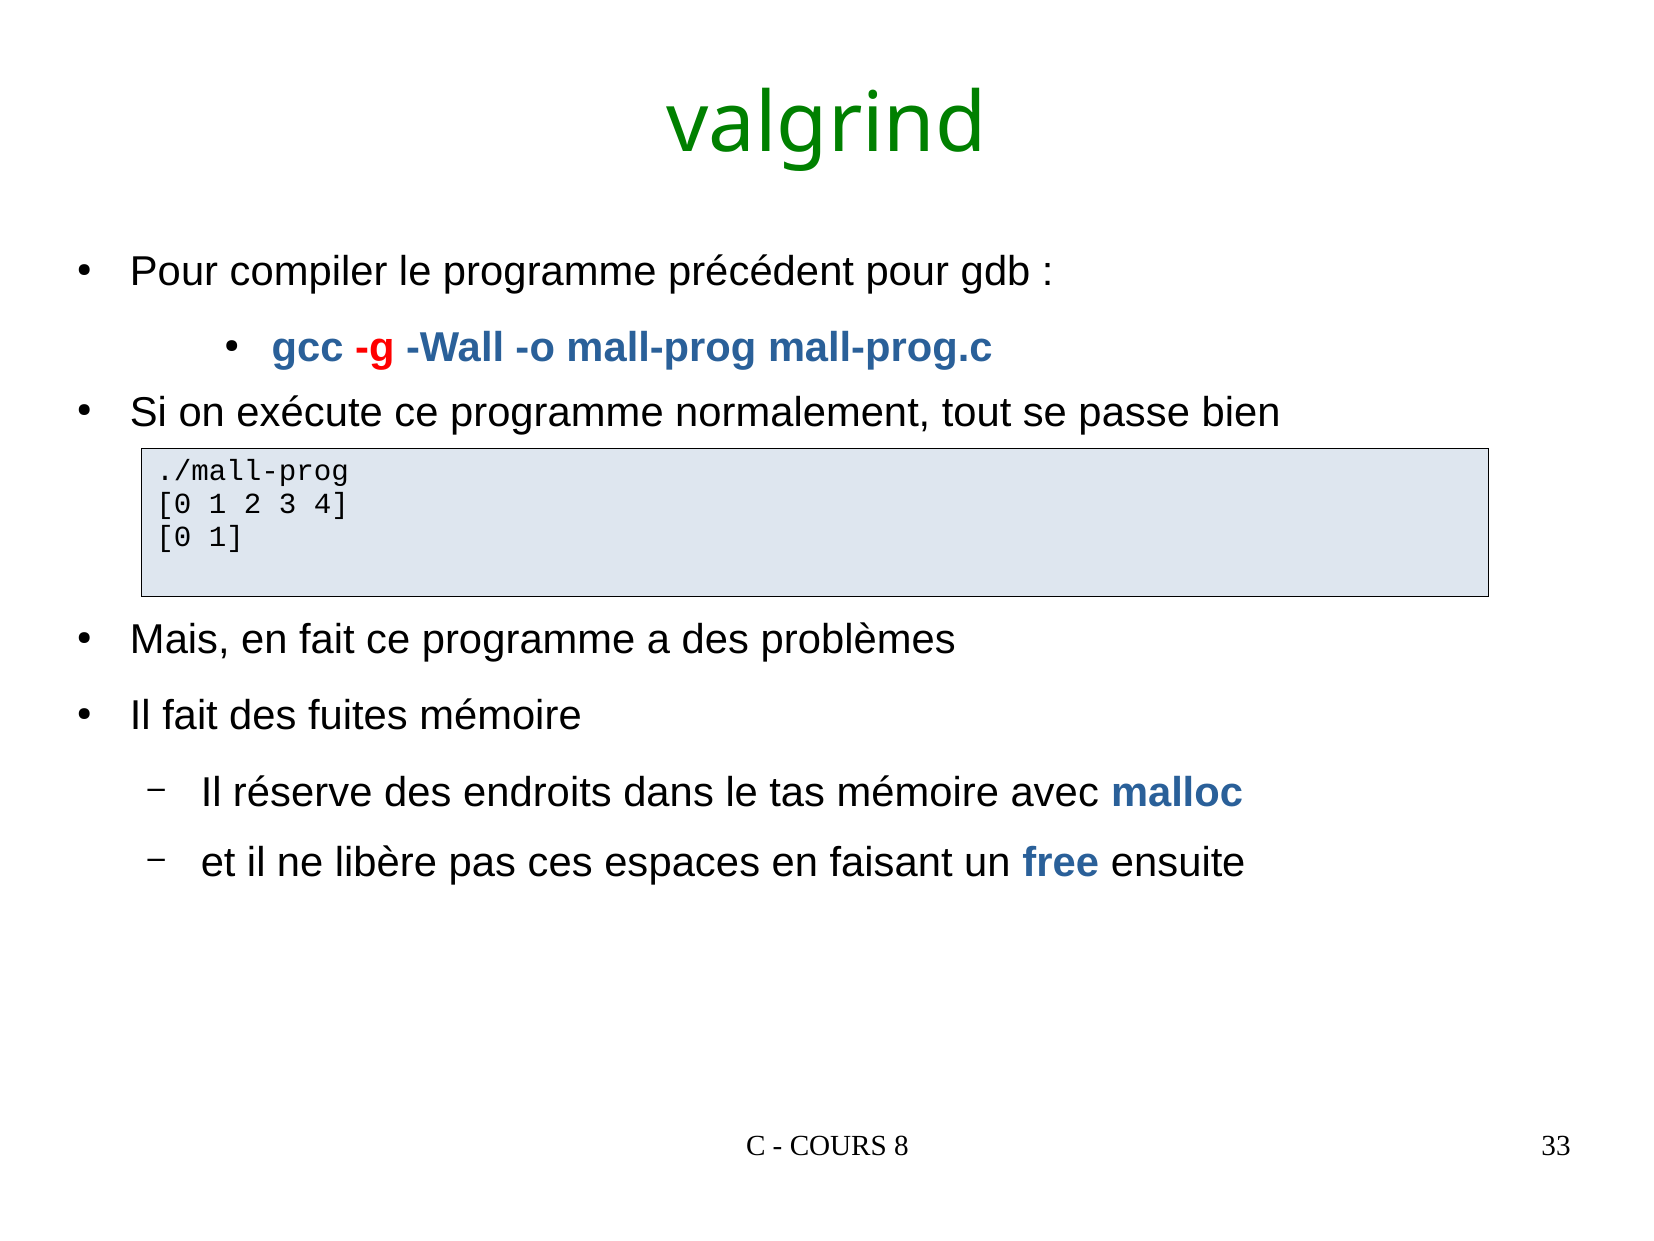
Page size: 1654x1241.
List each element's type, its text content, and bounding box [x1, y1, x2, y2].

list Pour compiler le programme précédent pour gdb : gcc -g -Wall -o mall-prog mall-prog.c Si on exécute ce programme normalement, tout se passe bien Mais, en fait ce programme a des problèmes Il fait des fuites mémoire Il réserve des endroits dans le tas mémoire avec malloc et il ne libère pas ces espaces en faisant un free ensuite [59, 248, 1548, 1063]
title valgrind [82, 49, 1571, 189]
text_box ./mall-prog [0 1 2 3 4] [0 1] [141, 448, 1489, 597]
